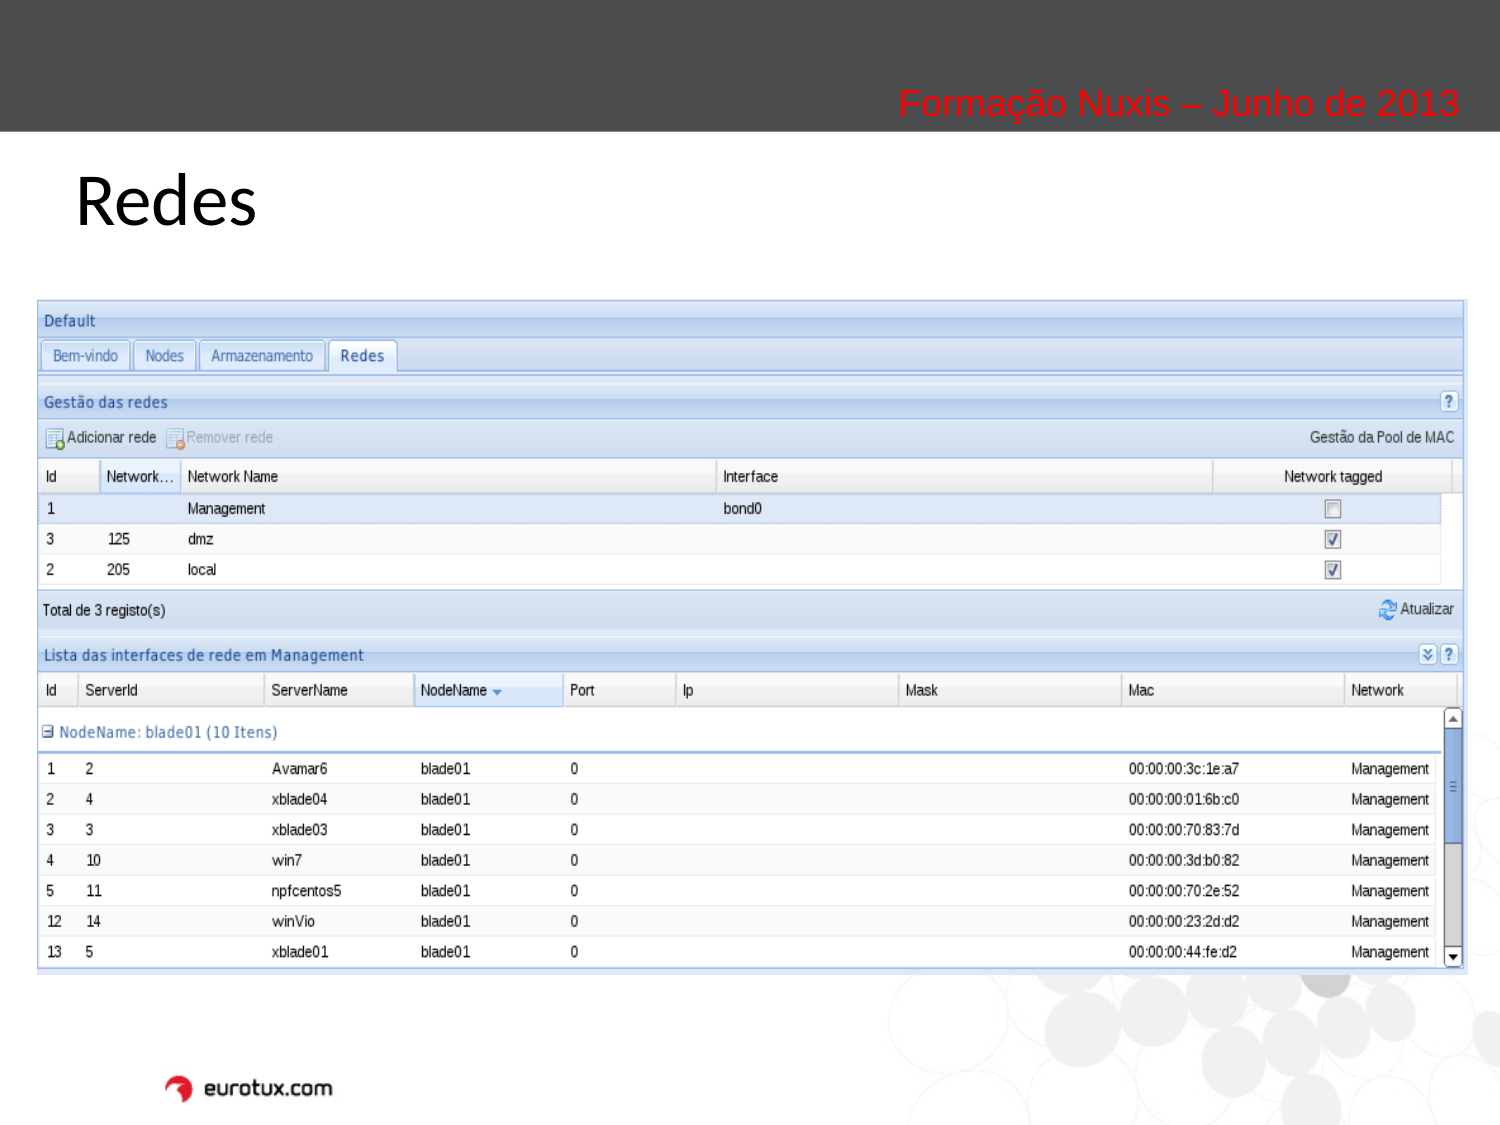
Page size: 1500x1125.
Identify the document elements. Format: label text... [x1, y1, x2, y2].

title Redes [75, 112, 1425, 299]
picture [0, 0, 1500, 1125]
